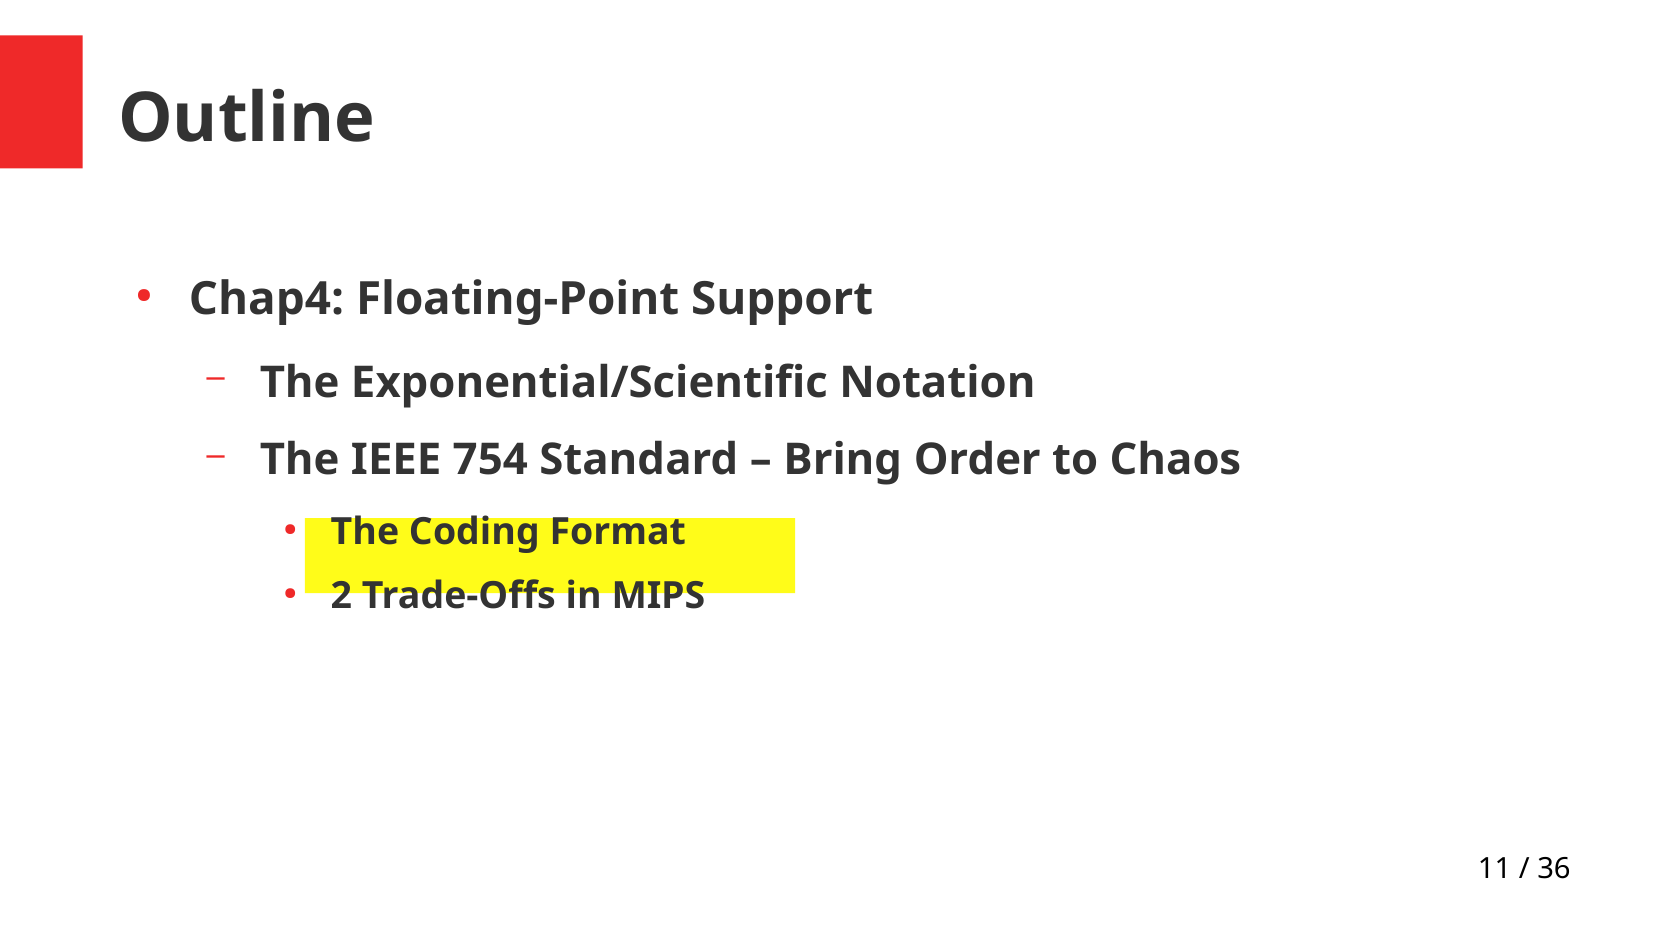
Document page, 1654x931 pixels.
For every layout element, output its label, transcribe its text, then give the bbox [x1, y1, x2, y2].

title Outline [118, 37, 1571, 193]
list Chap4: Floating-Point Support The Exponential/Scientific Notation The IEEE 754 Standard – Bring Order to Chaos The Coding Format 2 Trade-Offs in MIPS [118, 265, 1536, 806]
